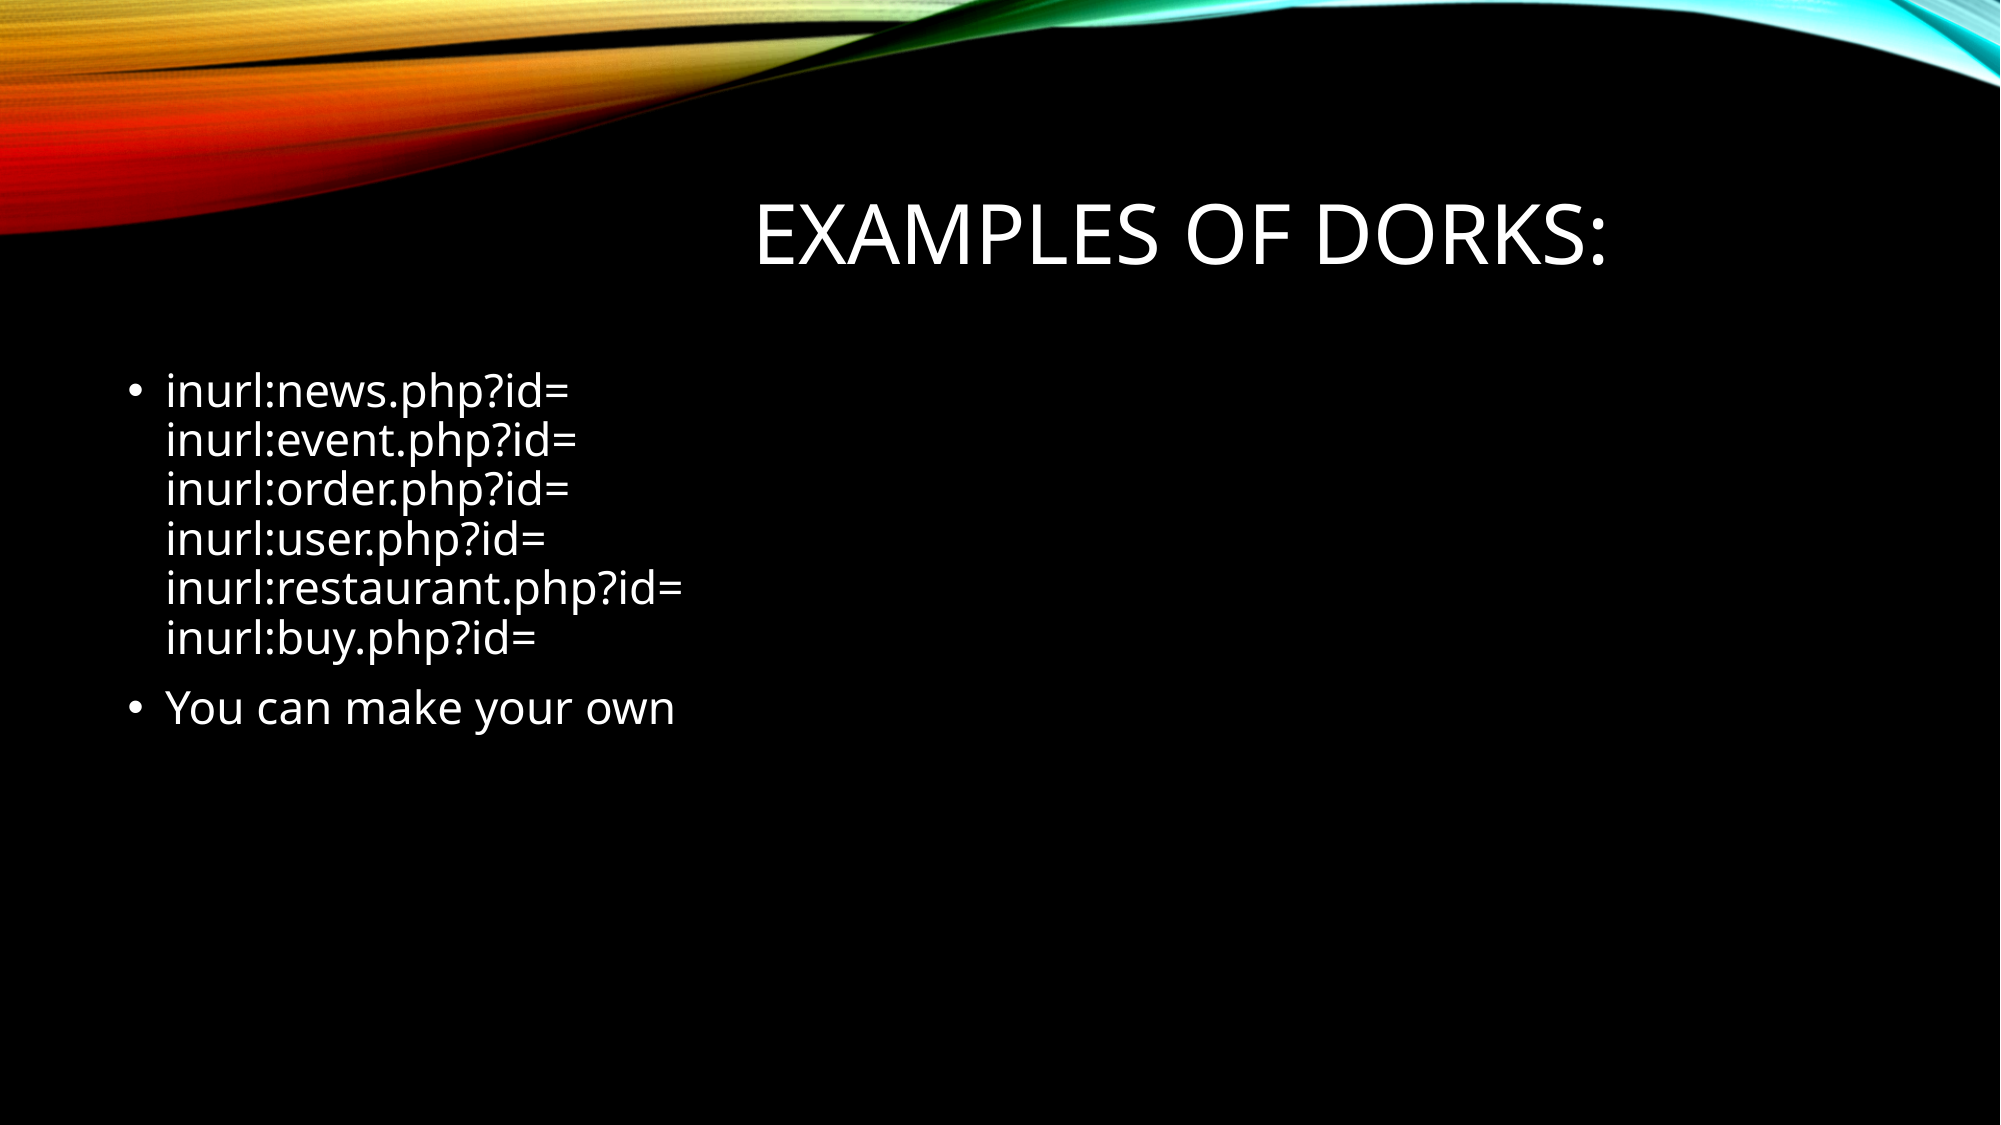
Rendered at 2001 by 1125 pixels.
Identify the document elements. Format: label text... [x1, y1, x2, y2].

title Examples of Dorks: [474, 125, 1888, 338]
list inurl:news.php?id= inurl:event.php?id= inurl:order.php?id= inurl:user.php?id= inurl:restaurant.php?id= inurl:buy.php?id= You can make your own [112, 360, 1888, 1021]
picture [0, 0, 2000, 237]
